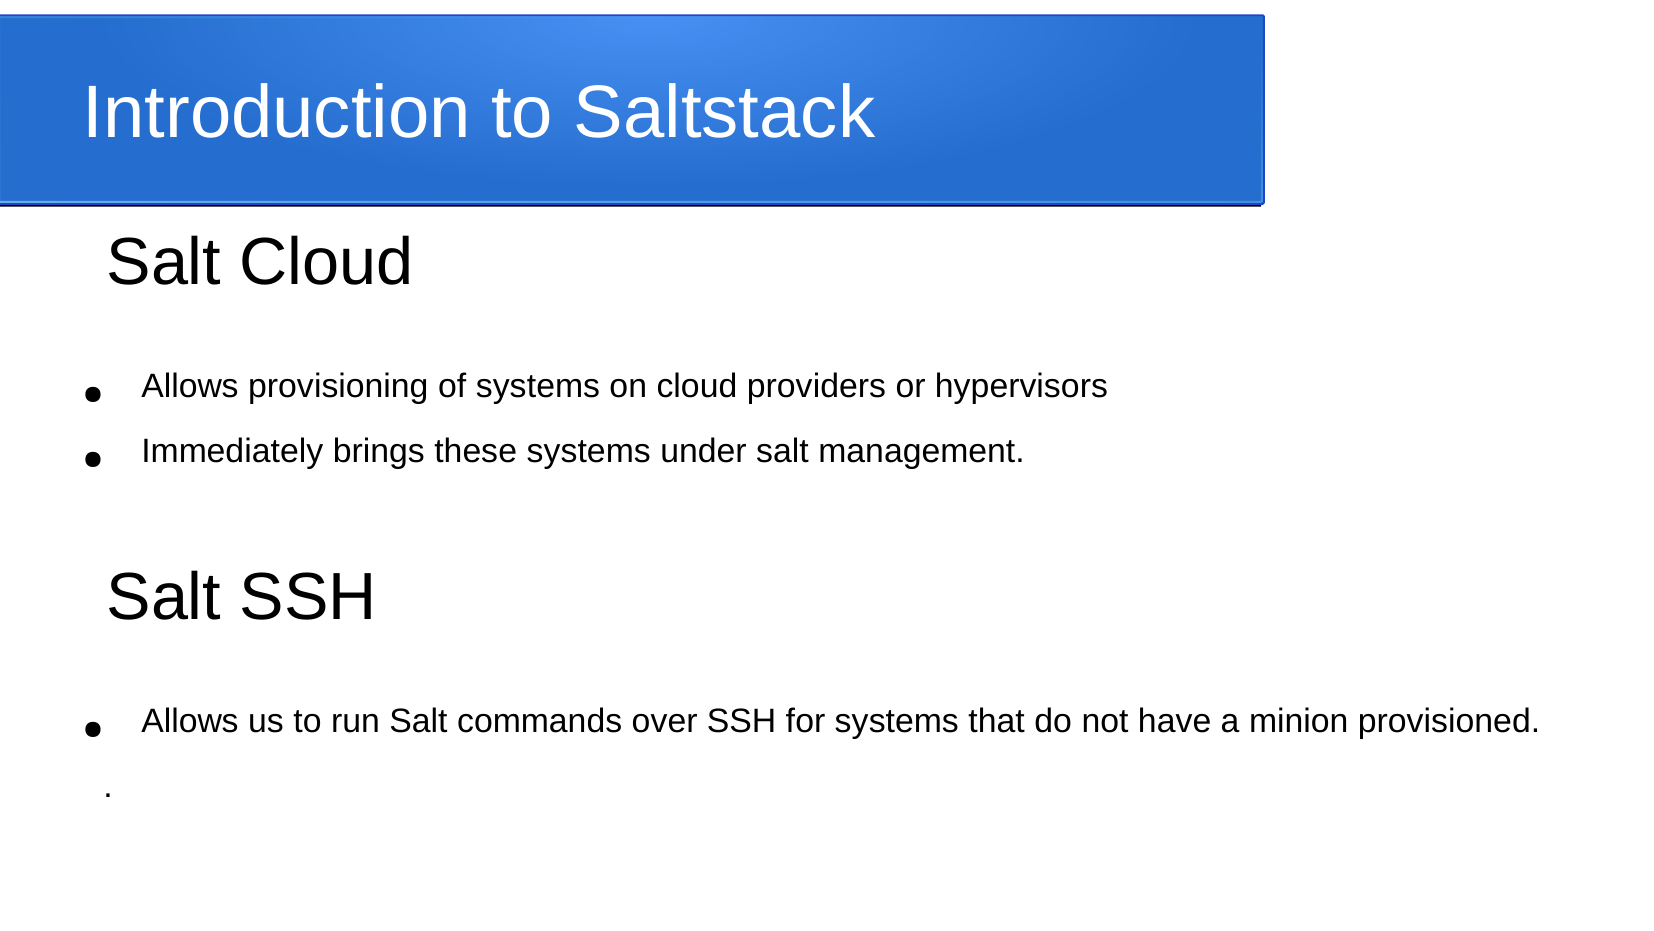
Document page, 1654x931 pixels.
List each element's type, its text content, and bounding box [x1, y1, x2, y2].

subtitle Salt Cloud Allows provisioning of systems on cloud providers or hypervisors Immediately brings these systems under salt management. Salt SSH Allows us to run Salt commands over SSH for systems that do not have a minion provisioned. . [82, 224, 1571, 829]
title Introduction to Saltstack [82, 35, 1235, 189]
